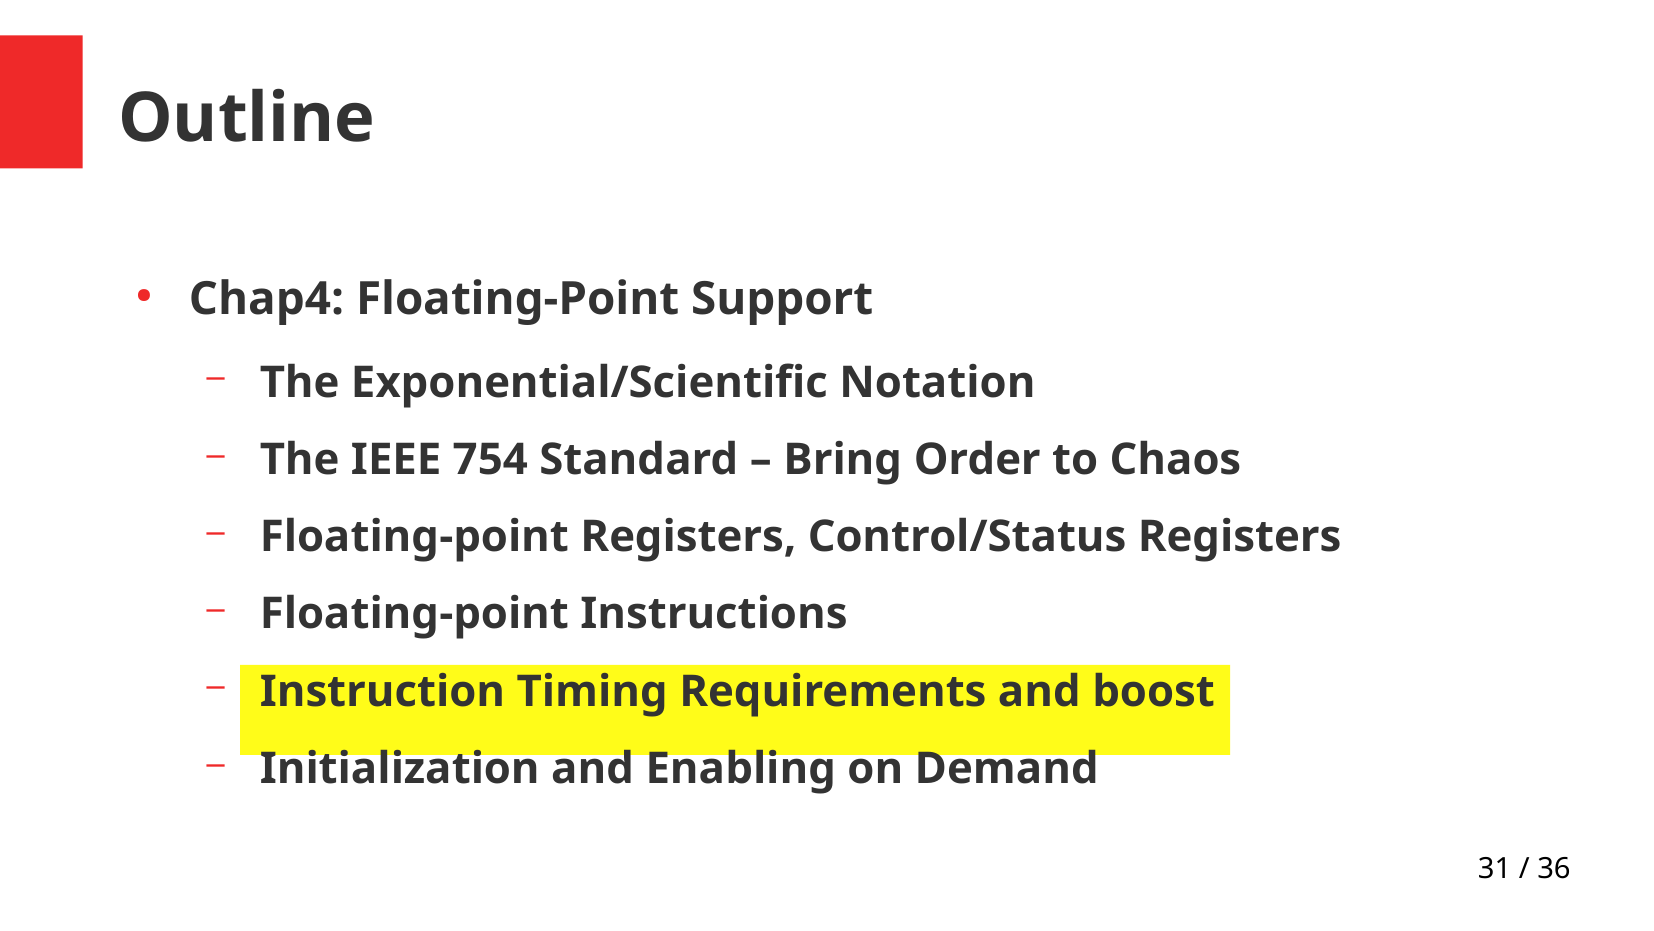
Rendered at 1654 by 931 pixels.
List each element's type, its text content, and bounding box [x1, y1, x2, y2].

title Outline [118, 37, 1571, 193]
list Chap4: Floating-Point Support The Exponential/Scientific Notation The IEEE 754 Standard – Bring Order to Chaos Floating-point Registers, Control/Status Registers Floating-point Instructions Instruction Timing Requirements and boost Initialization and Enabling on Demand [118, 265, 1536, 806]
